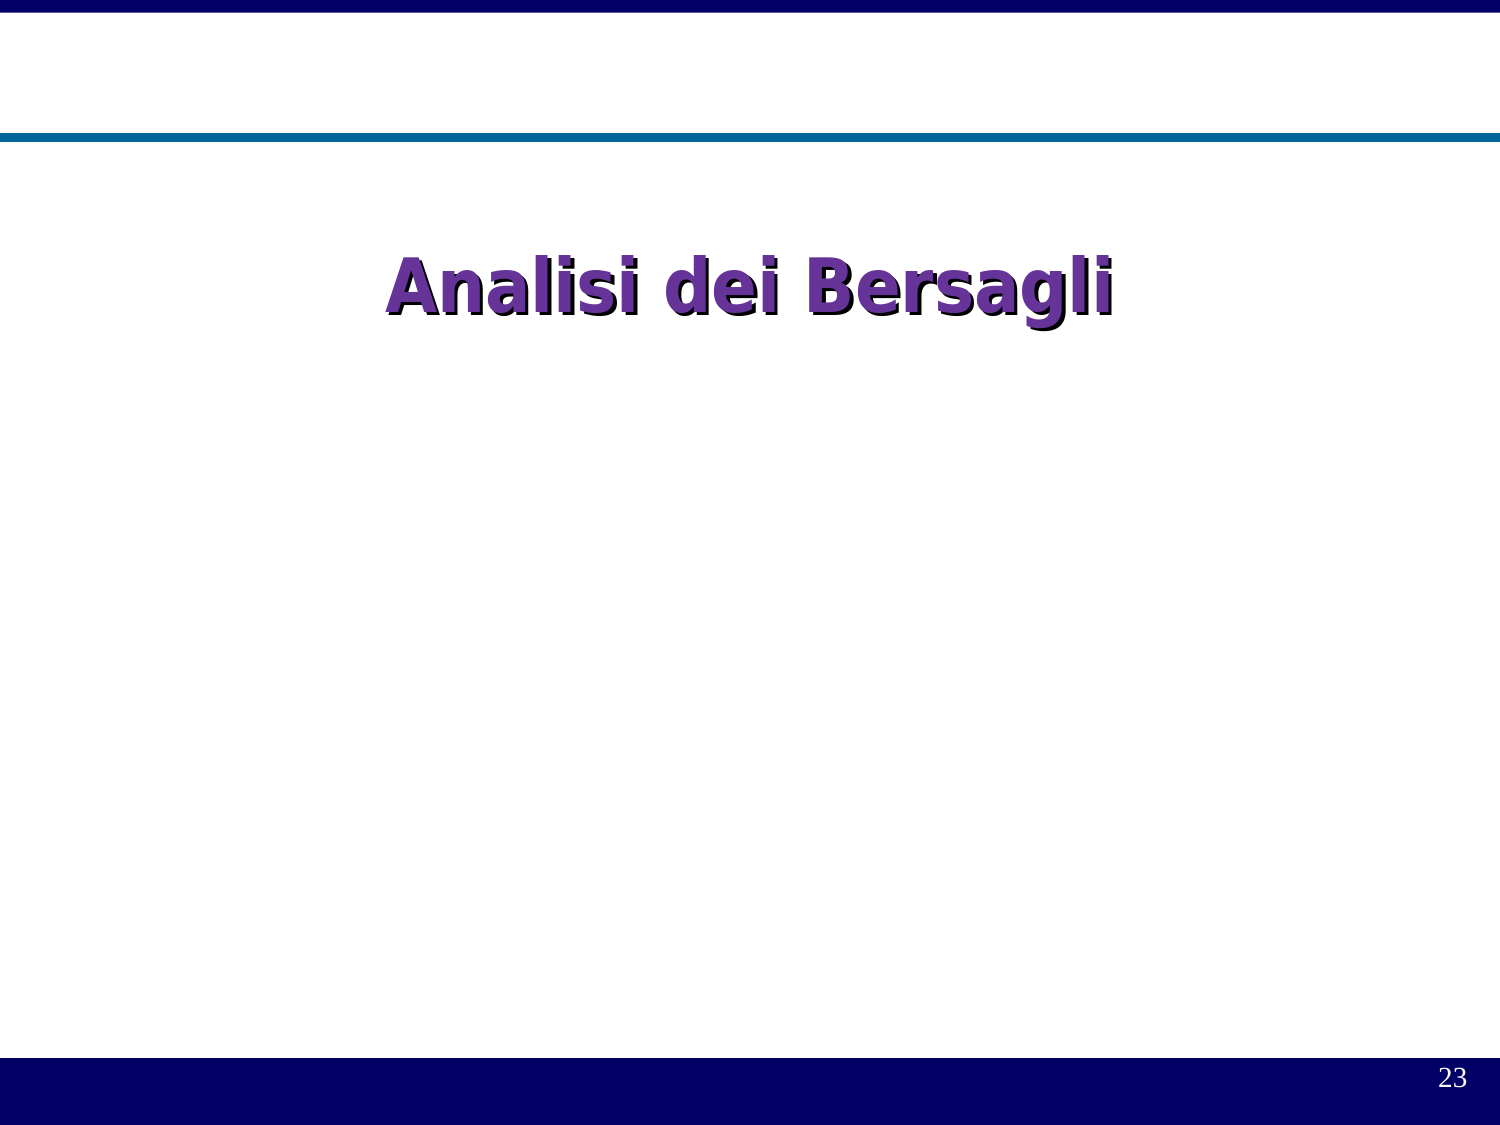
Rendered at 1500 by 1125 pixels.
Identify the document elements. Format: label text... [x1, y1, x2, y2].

subtitle Analisi dei Bersagli [30, 0, 1471, 580]
